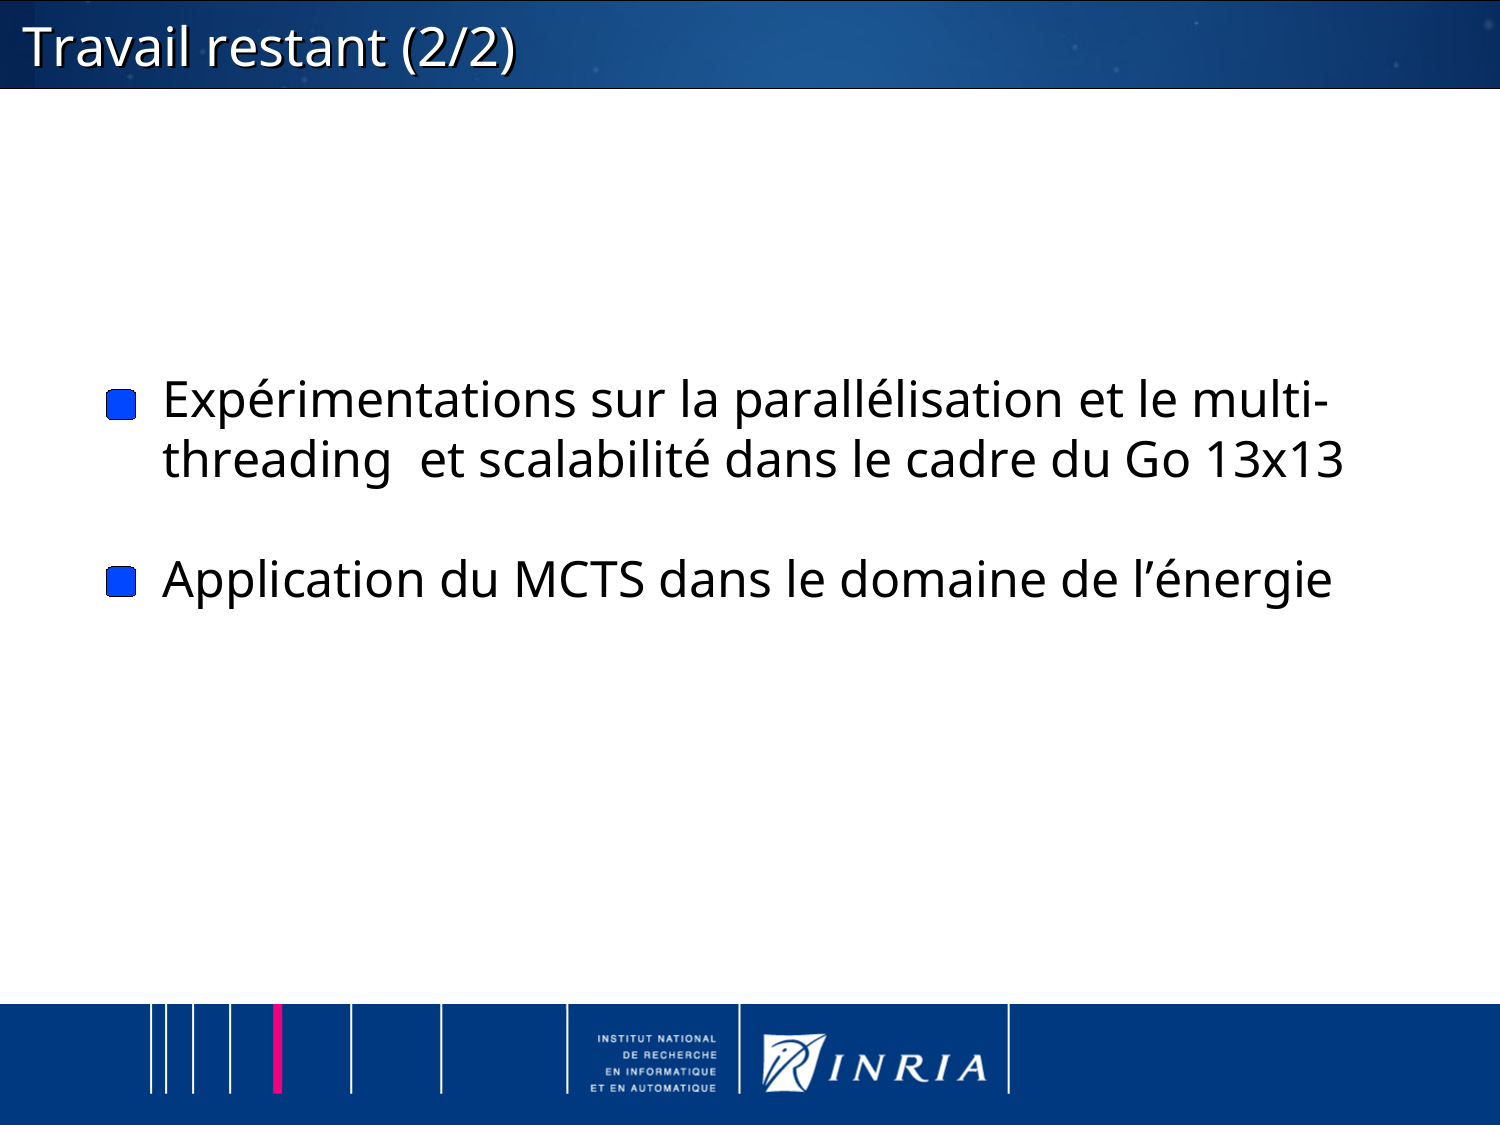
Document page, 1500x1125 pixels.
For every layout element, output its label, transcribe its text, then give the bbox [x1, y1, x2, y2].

text_box [106, 389, 136, 420]
picture [0, 1004, 1500, 1125]
text_box [106, 566, 136, 597]
text_box Travail restant (2/2) [0, 0, 1500, 89]
text_box Expérimentations sur la parallélisation et le multi-threading et scalabilité dans le cadre du Go 13x13 Application du MCTS dans le domaine de l’énergie [147, 360, 1477, 736]
